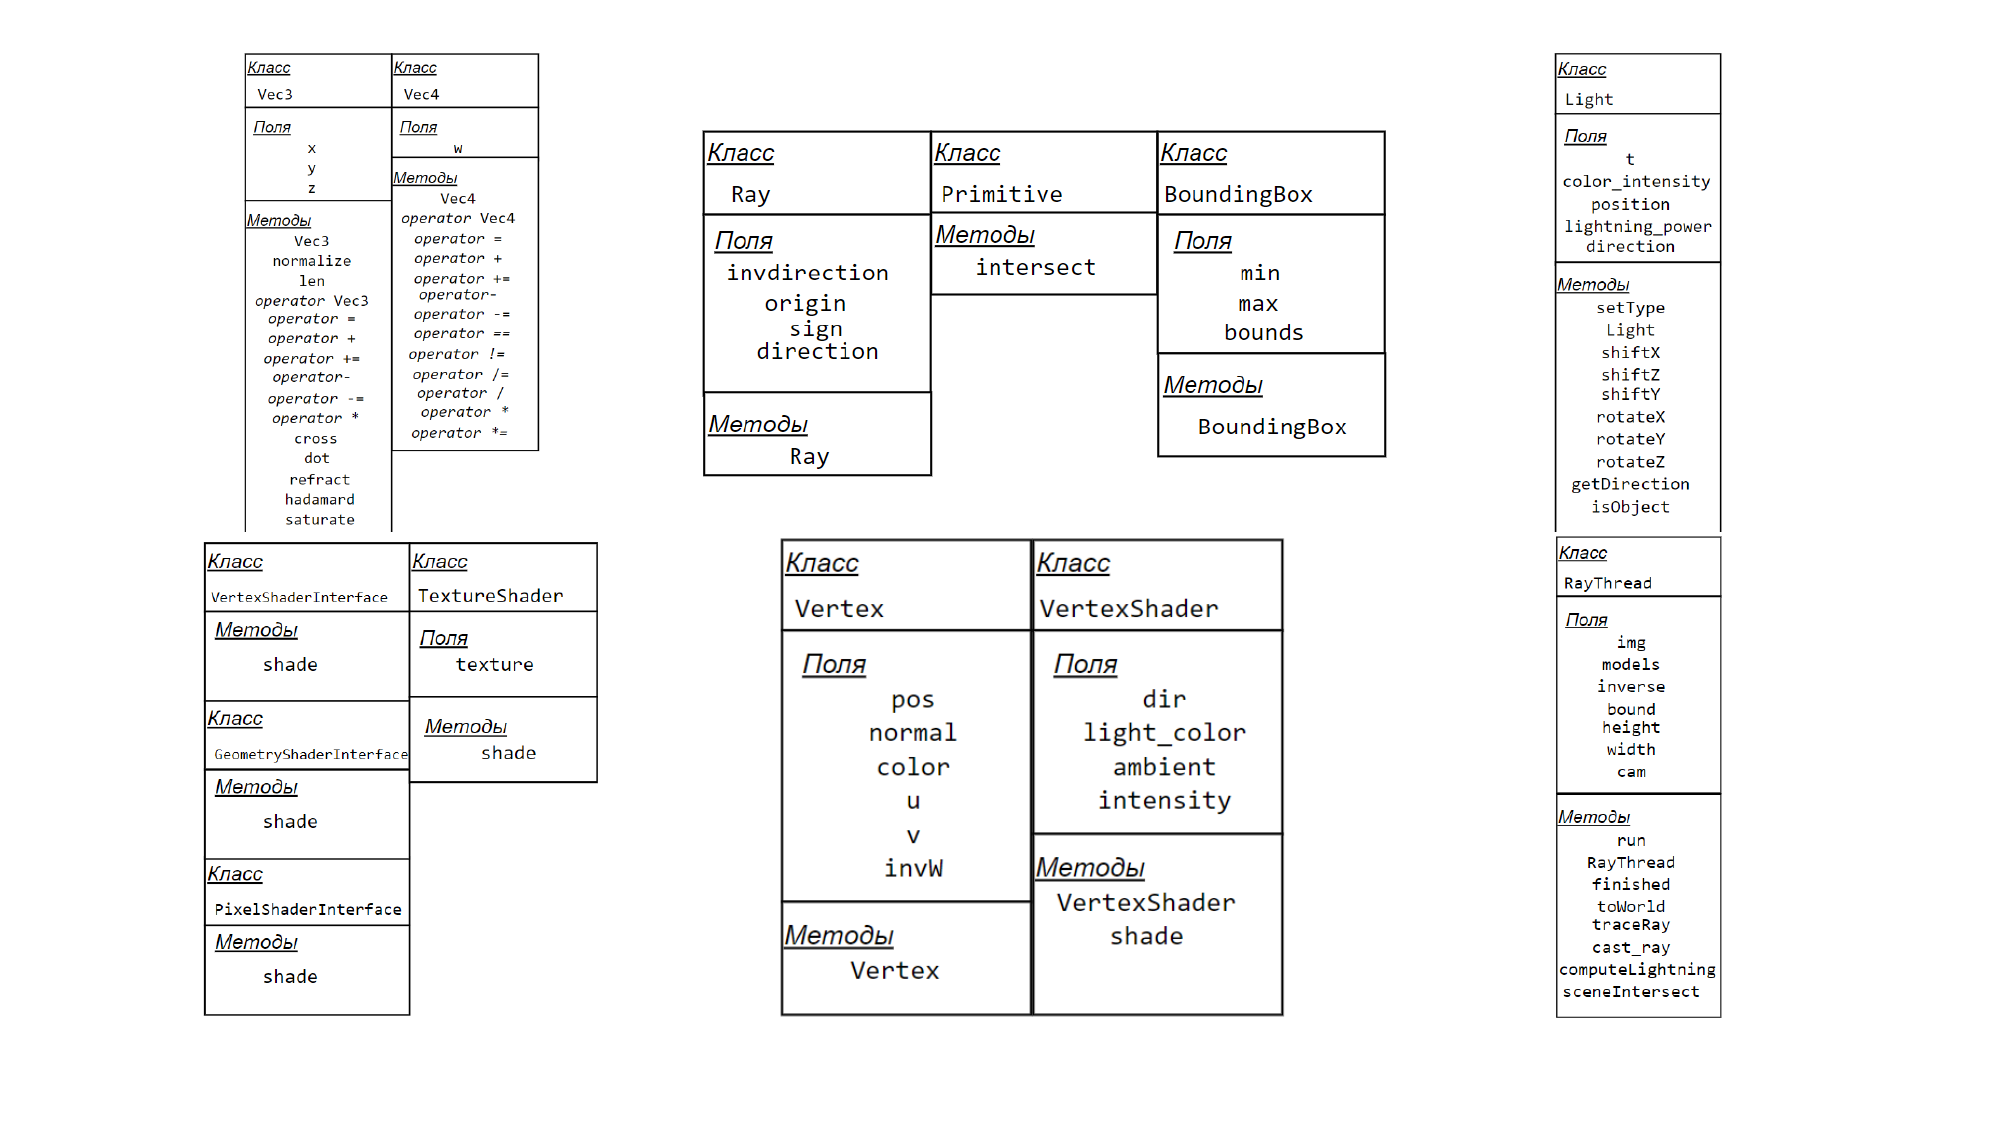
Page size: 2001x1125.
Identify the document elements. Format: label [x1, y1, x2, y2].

picture [1551, 49, 1727, 1023]
picture [771, 532, 1296, 1023]
picture [696, 123, 1392, 478]
picture [195, 49, 601, 1020]
